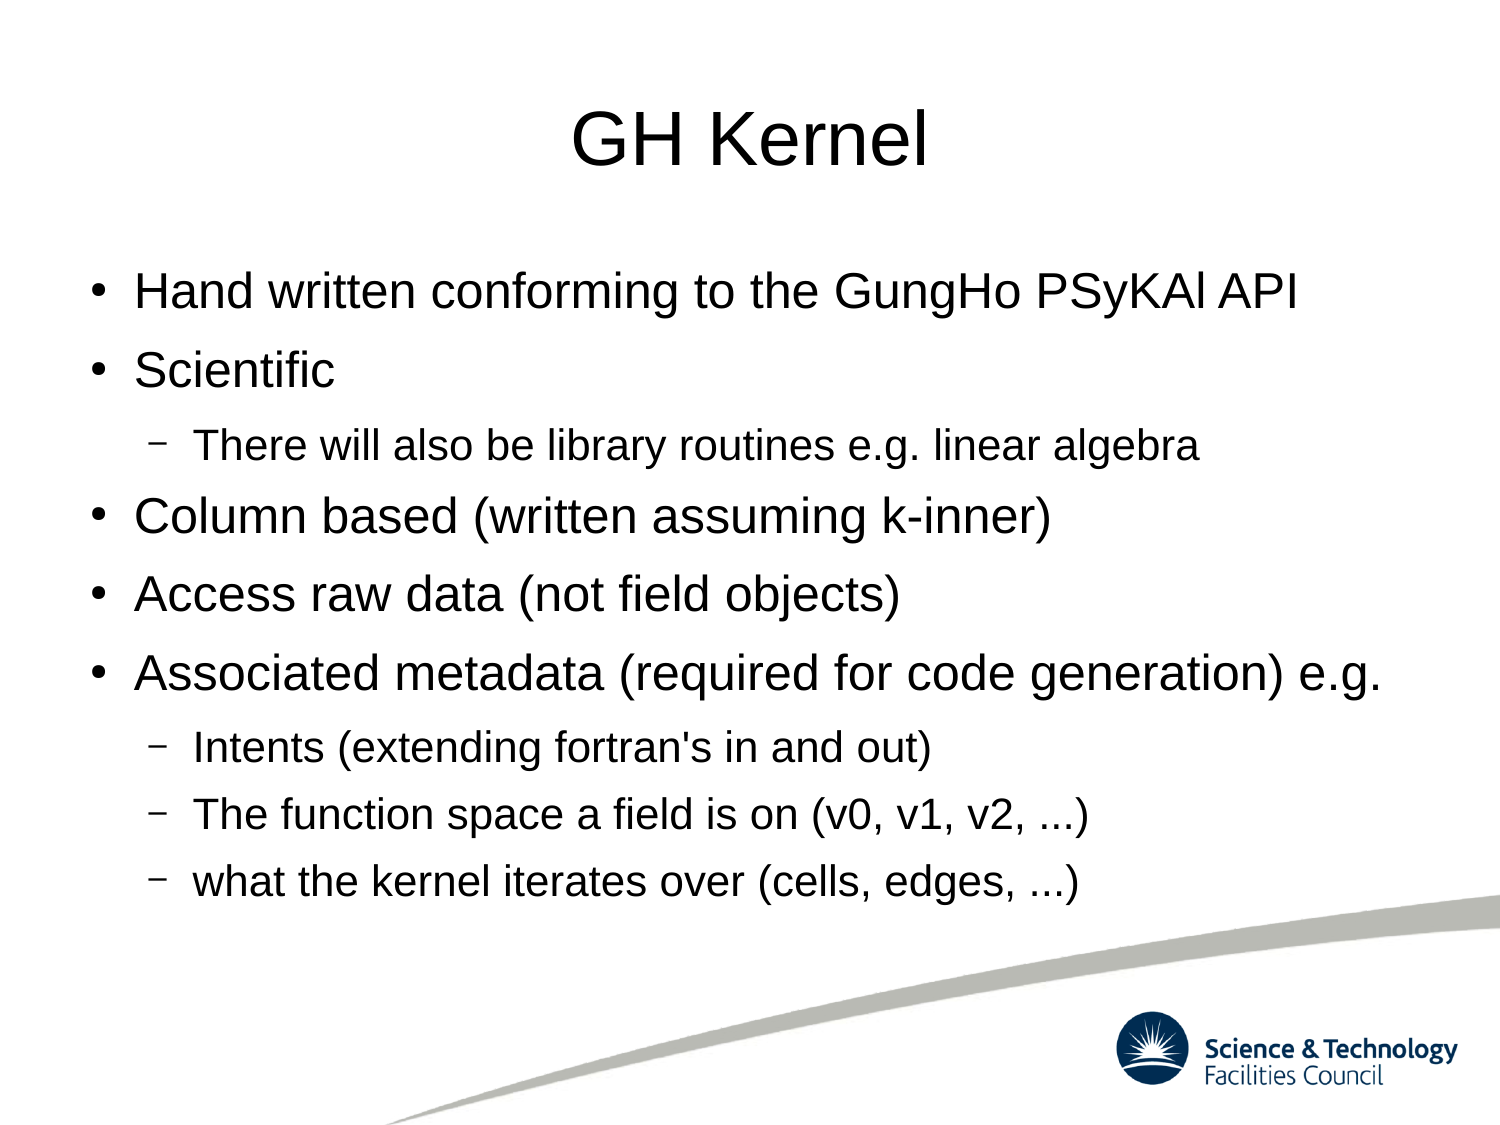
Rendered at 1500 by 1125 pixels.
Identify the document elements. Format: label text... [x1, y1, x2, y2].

title GH Kernel [75, 44, 1425, 233]
list Hand written conforming to the GungHo PSyKAl API Scientific There will also be library routines e.g. linear algebra Column based (written assuming k-inner) Access raw data (not field objects) Associated metadata (required for code generation) e.g. Intents (extending fortran's in and out) The function space a field is on (v0, v1, v2, ...) what the kernel iterates over (cells, edges, ...) [75, 263, 1395, 916]
picture [371, 894, 1500, 1125]
